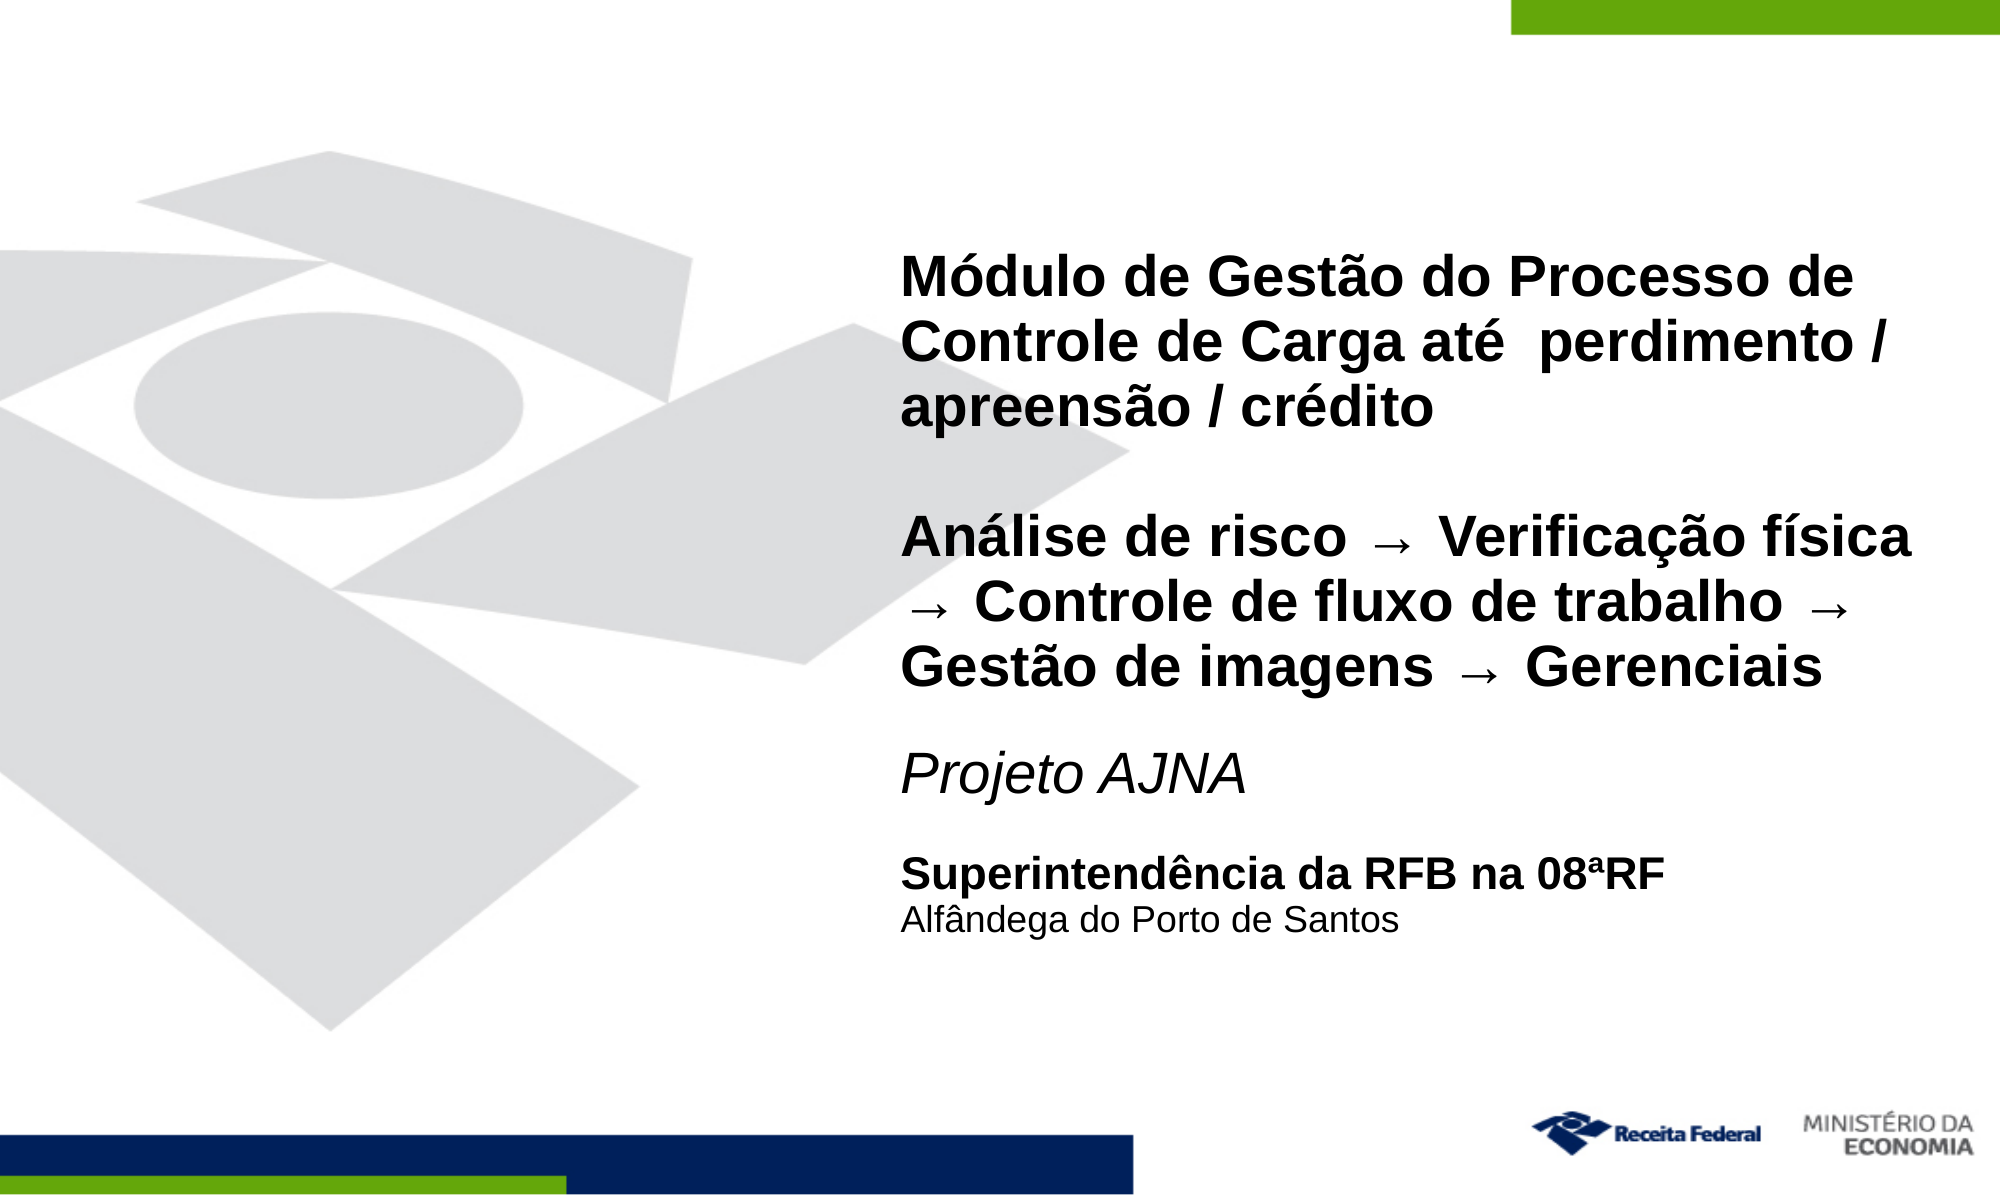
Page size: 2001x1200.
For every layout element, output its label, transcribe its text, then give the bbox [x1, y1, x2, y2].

text_box [0, 0, 2000, 1195]
text_box Módulo de Gestão do Processo de Controle de Carga até perdimento / apreensão / crédito Análise de risco → Verificação física → Controle de fluxo de trabalho → Gestão de imagens → Gerenciais Projeto AJNA Superintendência da RFB na 08ªRF Alfândega do Porto de Santos [885, 236, 1961, 1052]
